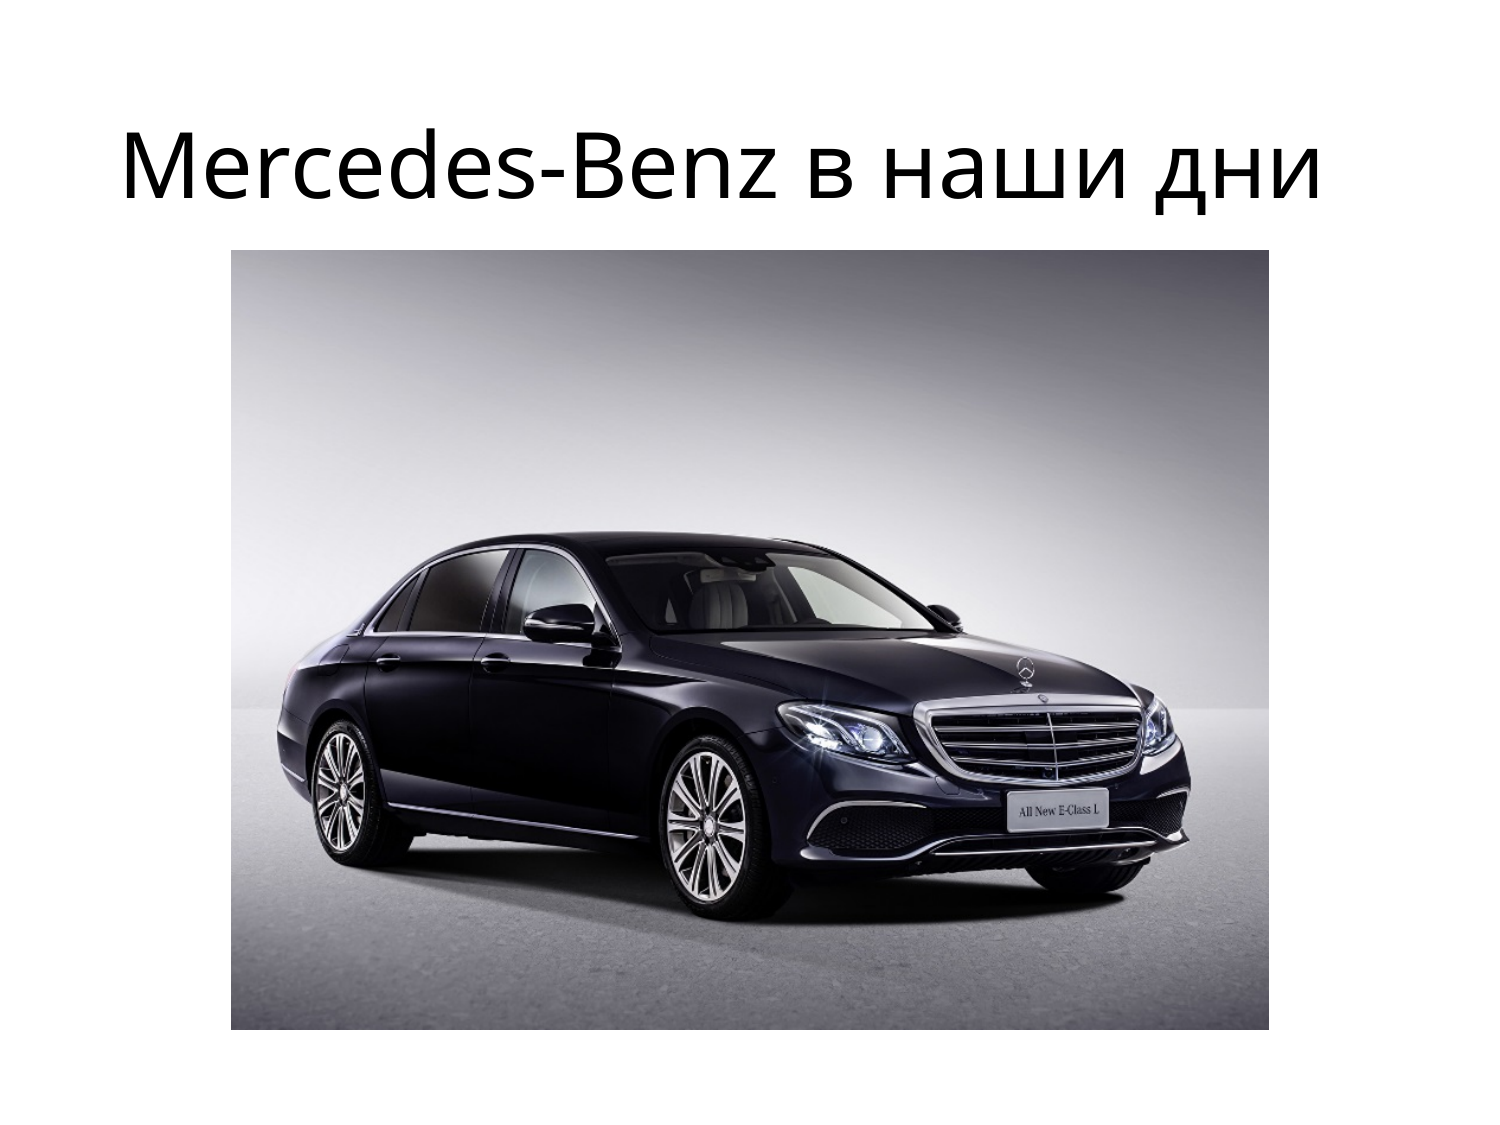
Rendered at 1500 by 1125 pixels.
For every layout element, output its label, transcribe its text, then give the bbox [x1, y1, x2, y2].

picture [231, 250, 1269, 1030]
title Mercedes-Benz в наши дни [103, 59, 1397, 278]
